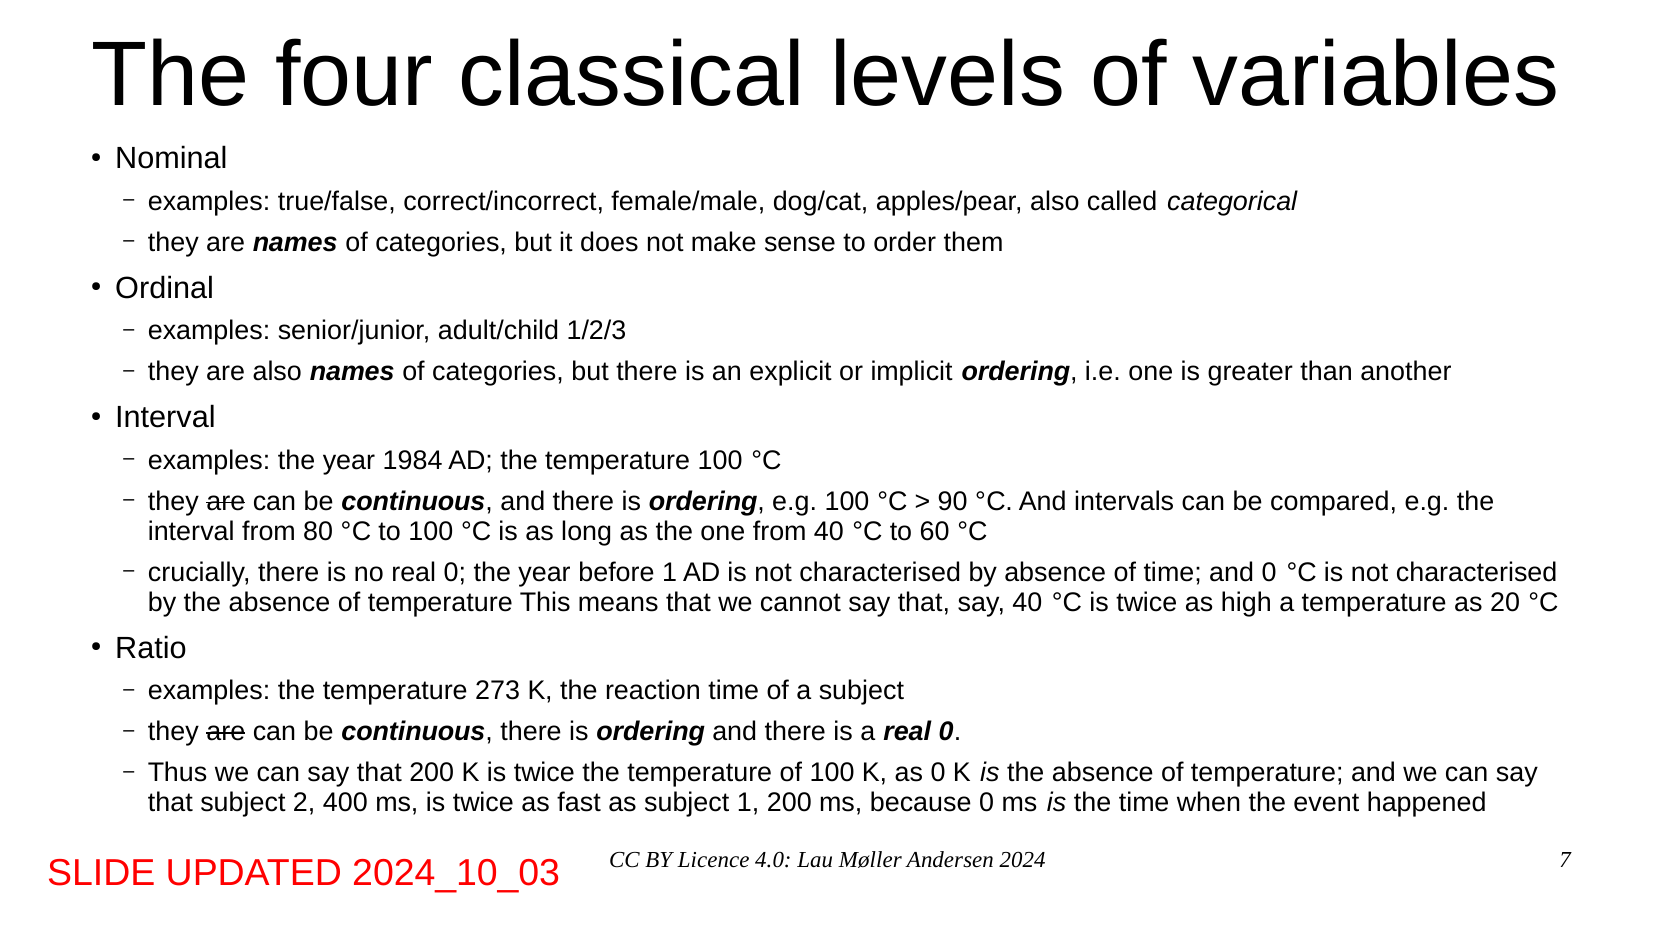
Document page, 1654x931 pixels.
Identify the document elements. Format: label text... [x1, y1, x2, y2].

list Nominal examples: true/false, correct/incorrect, female/male, dog/cat, apples/pear, also called categorical they are names of categories, but it does not make sense to order them Ordinal examples: senior/junior, adult/child 1/2/3 they are also names of categories, but there is an explicit or implicit ordering, i.e. one is greater than another Interval examples: the year 1984 AD; the temperature 100 °C they are can be continuous, and there is ordering, e.g. 100 °C > 90 °C. And intervals can be compared, e.g. the interval from 80 °C to 100 °C is as long as the one from 40 °C to 60 °C crucially, there is no real 0; the year before 1 AD is not characterised by absence of time; and 0 °C is not characterised by the absence of temperature This means that we cannot say that, say, 40 °C is twice as high a temperature as 20 °C Ratio examples: the temperature 273 K, the reaction time of a subject they are can be continuous, there is ordering and there is a real 0. Thus we can say that 200 K is twice the temperature of 100 K, as 0 K is the absence of temperature; and we can say that subject 2, 400 ms, is twice as fast as subject 1, 200 ms, because 0 ms is the time when the event happened [82, 140, 1571, 821]
text_box SLIDE UPDATED 2024_10_03 [32, 844, 593, 931]
title The four classical levels of variables [82, 0, 1571, 140]
